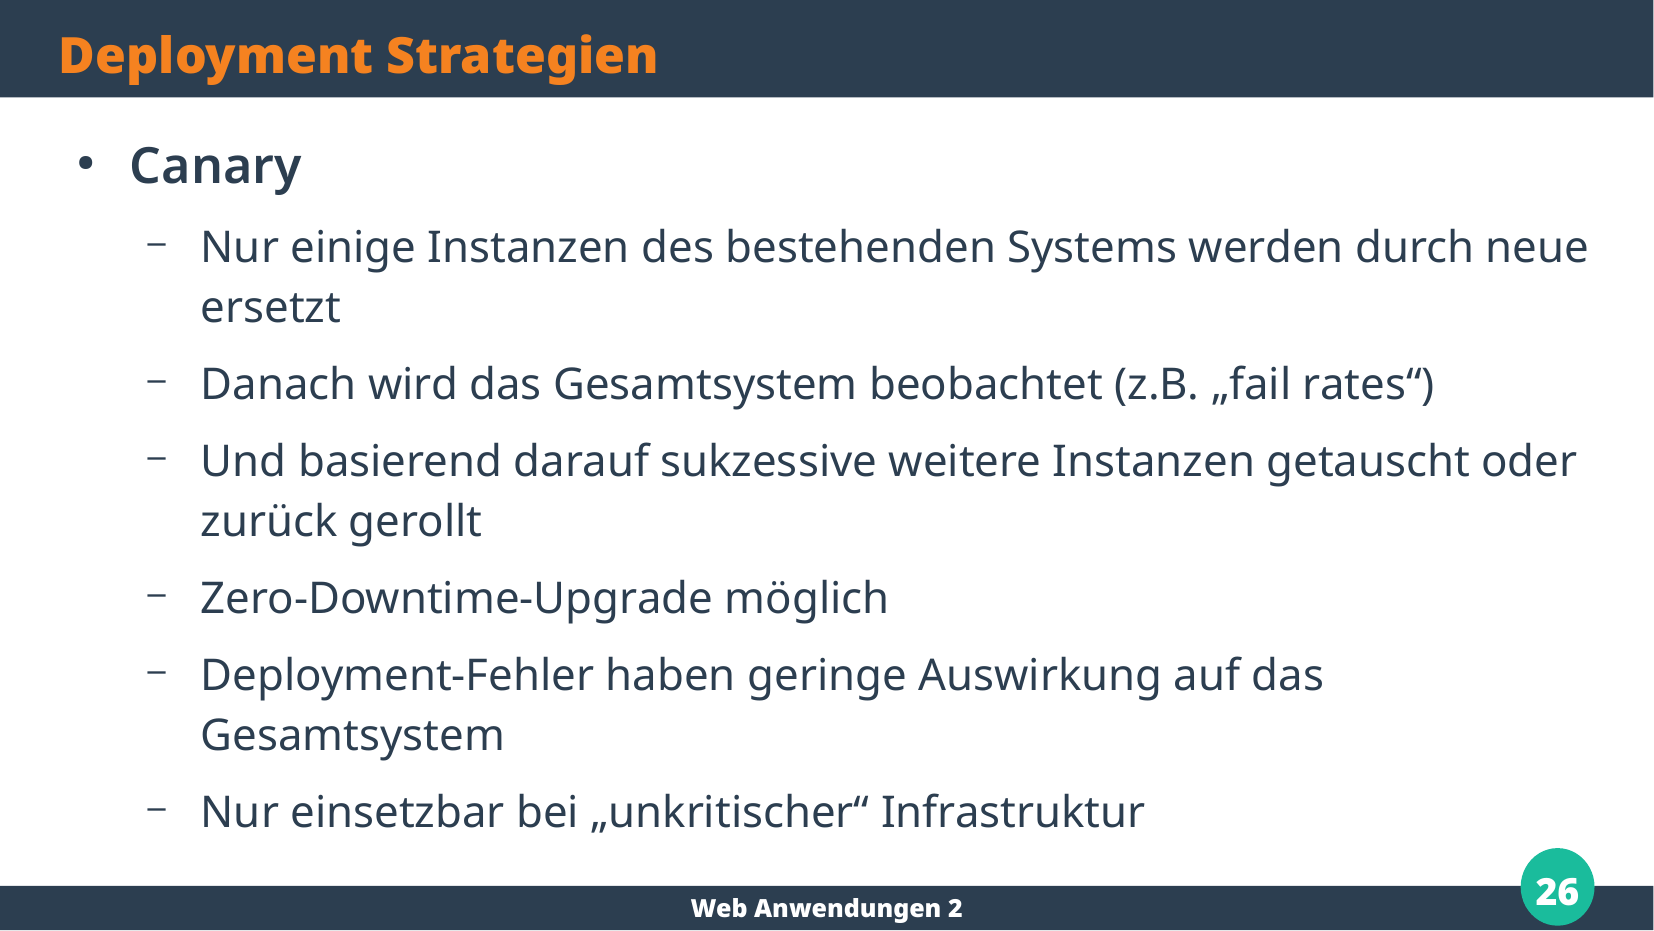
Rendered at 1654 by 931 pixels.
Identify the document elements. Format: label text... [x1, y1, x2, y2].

list Canary Nur einige Instanzen des bestehenden Systems werden durch neue ersetzt Danach wird das Gesamtsystem beobachtet (z.B. „fail rates“) Und basierend darauf sukzessive weitere Instanzen getauscht oder zurück gerollt Zero-Downtime-Upgrade möglich Deployment-Fehler haben geringe Auswirkung auf das Gesamtsystem Nur einsetzbar bei „unkritischer“ Infrastruktur [59, 129, 1595, 864]
title Deployment Strategien [59, 8, 1595, 89]
